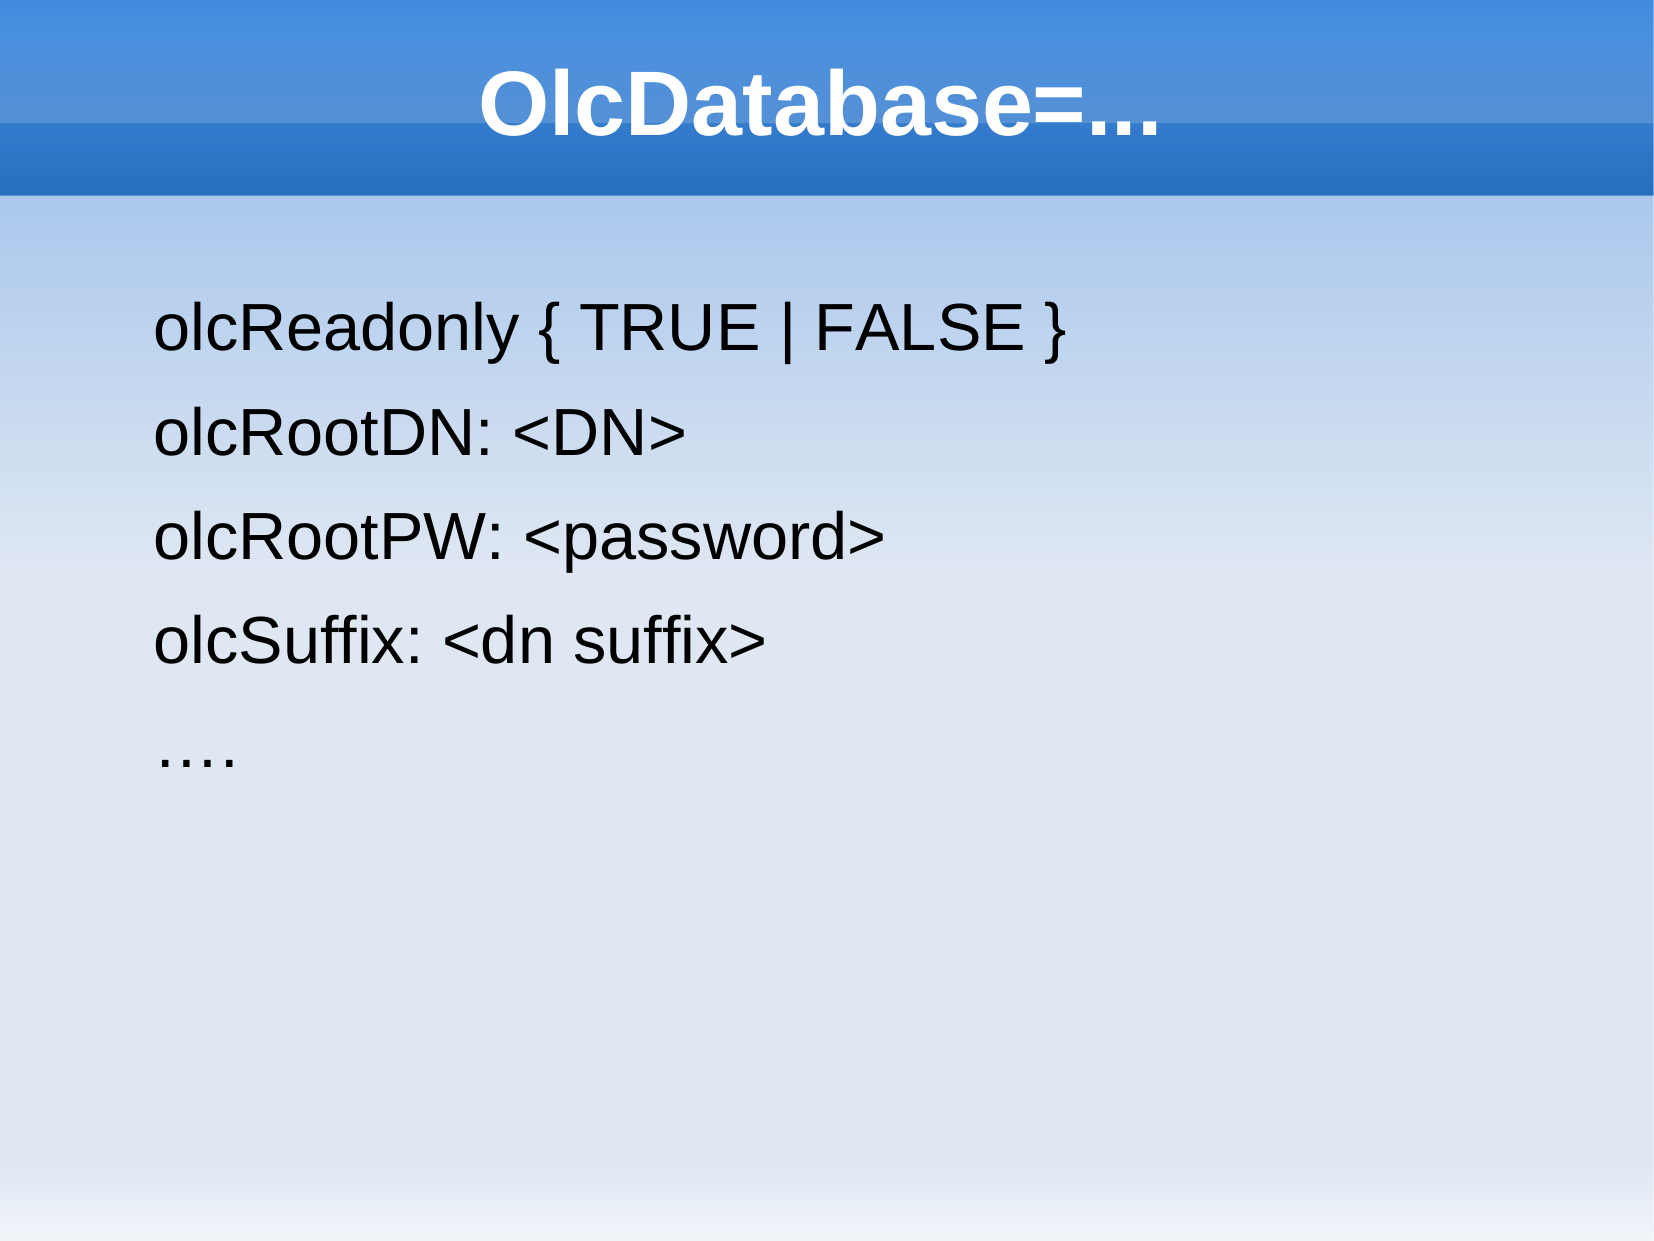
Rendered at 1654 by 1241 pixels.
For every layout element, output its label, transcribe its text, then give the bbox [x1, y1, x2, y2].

picture [0, 0, 1654, 1241]
title OlcDatabase=... [76, 0, 1565, 208]
list olcReadonly { TRUE | FALSE } olcRootDN: <DN> olcRootPW: <password> olcSuffix: <dn suffix> …. [82, 290, 1571, 1109]
